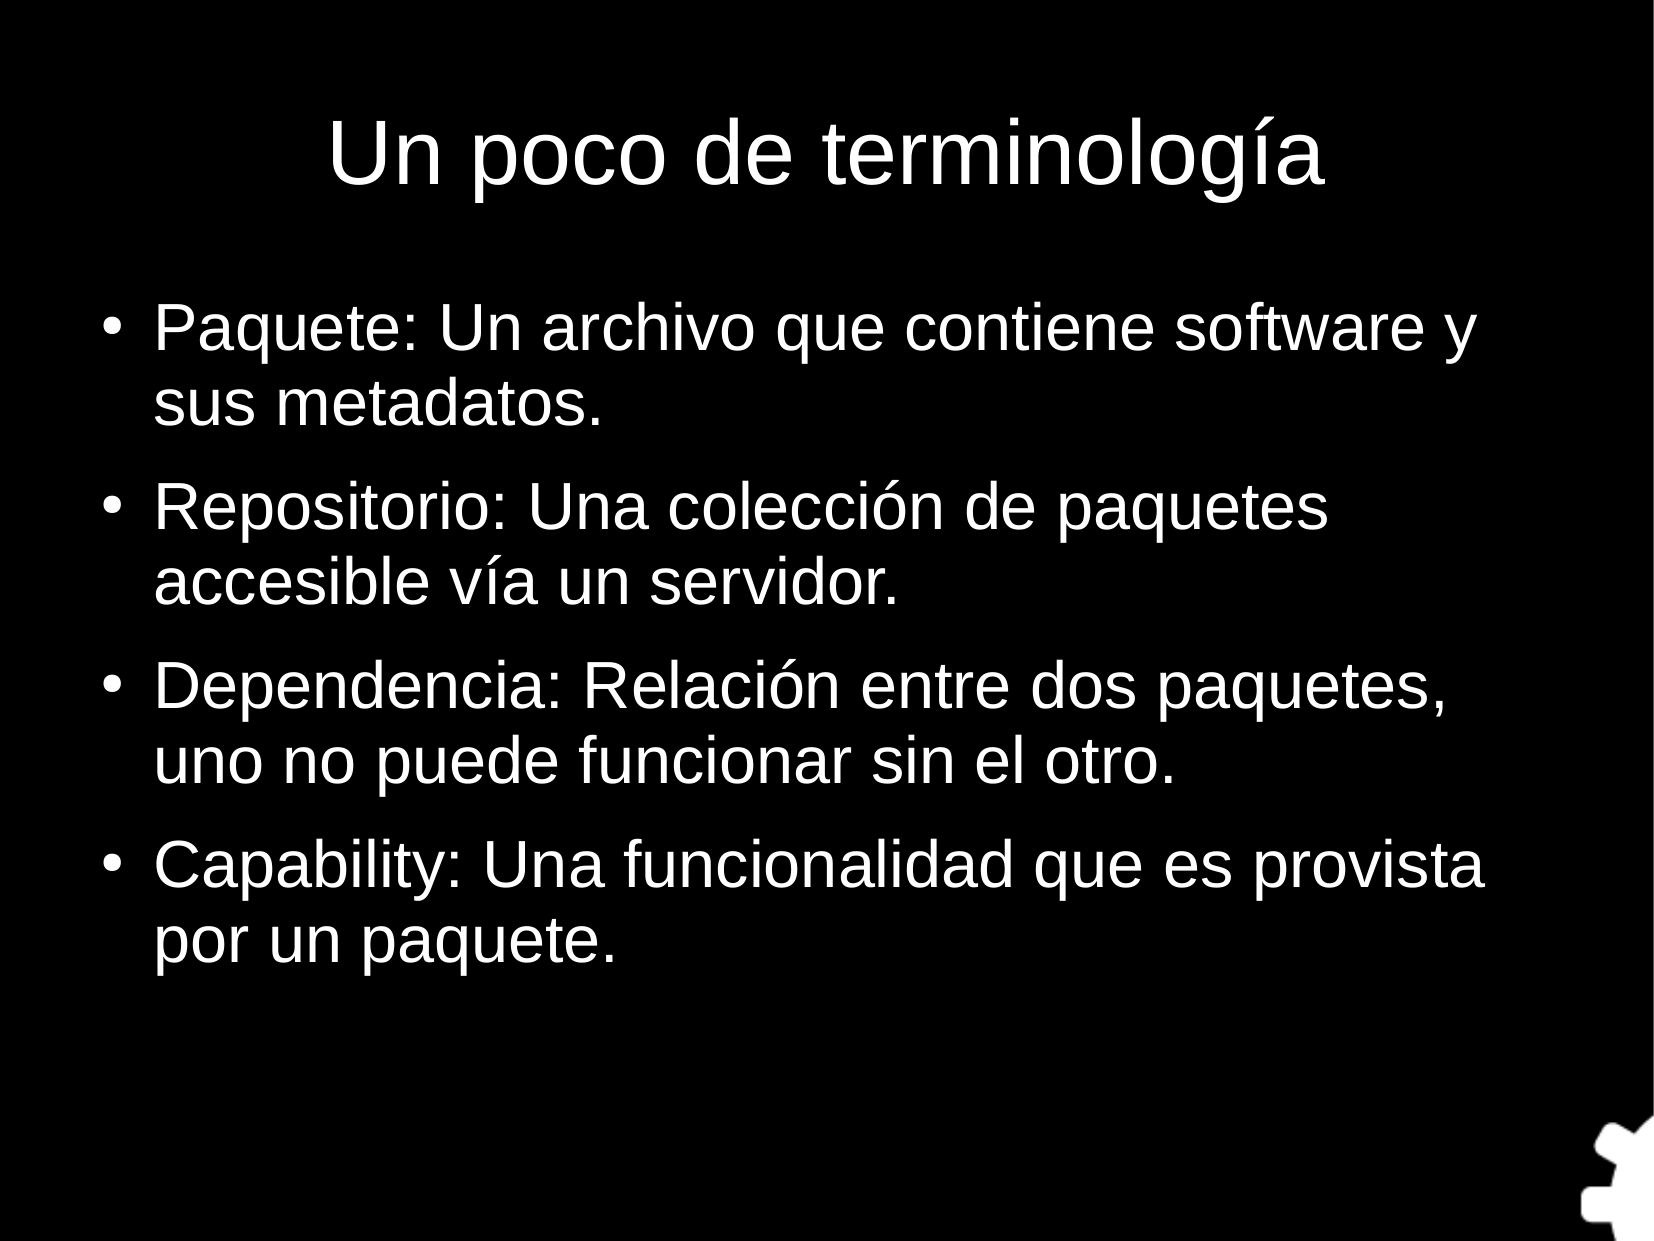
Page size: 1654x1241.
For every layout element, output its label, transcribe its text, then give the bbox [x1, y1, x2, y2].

picture [0, 0, 1654, 1241]
list Paquete: Un archivo que contiene software y sus metadatos. Repositorio: Una colección de paquetes accesible vía un servidor. Dependencia: Relación entre dos paquetes, uno no puede funcionar sin el otro. Capability: Una funcionalidad que es provista por un paquete. [82, 290, 1571, 1094]
title Un poco de terminología [82, 56, 1571, 250]
